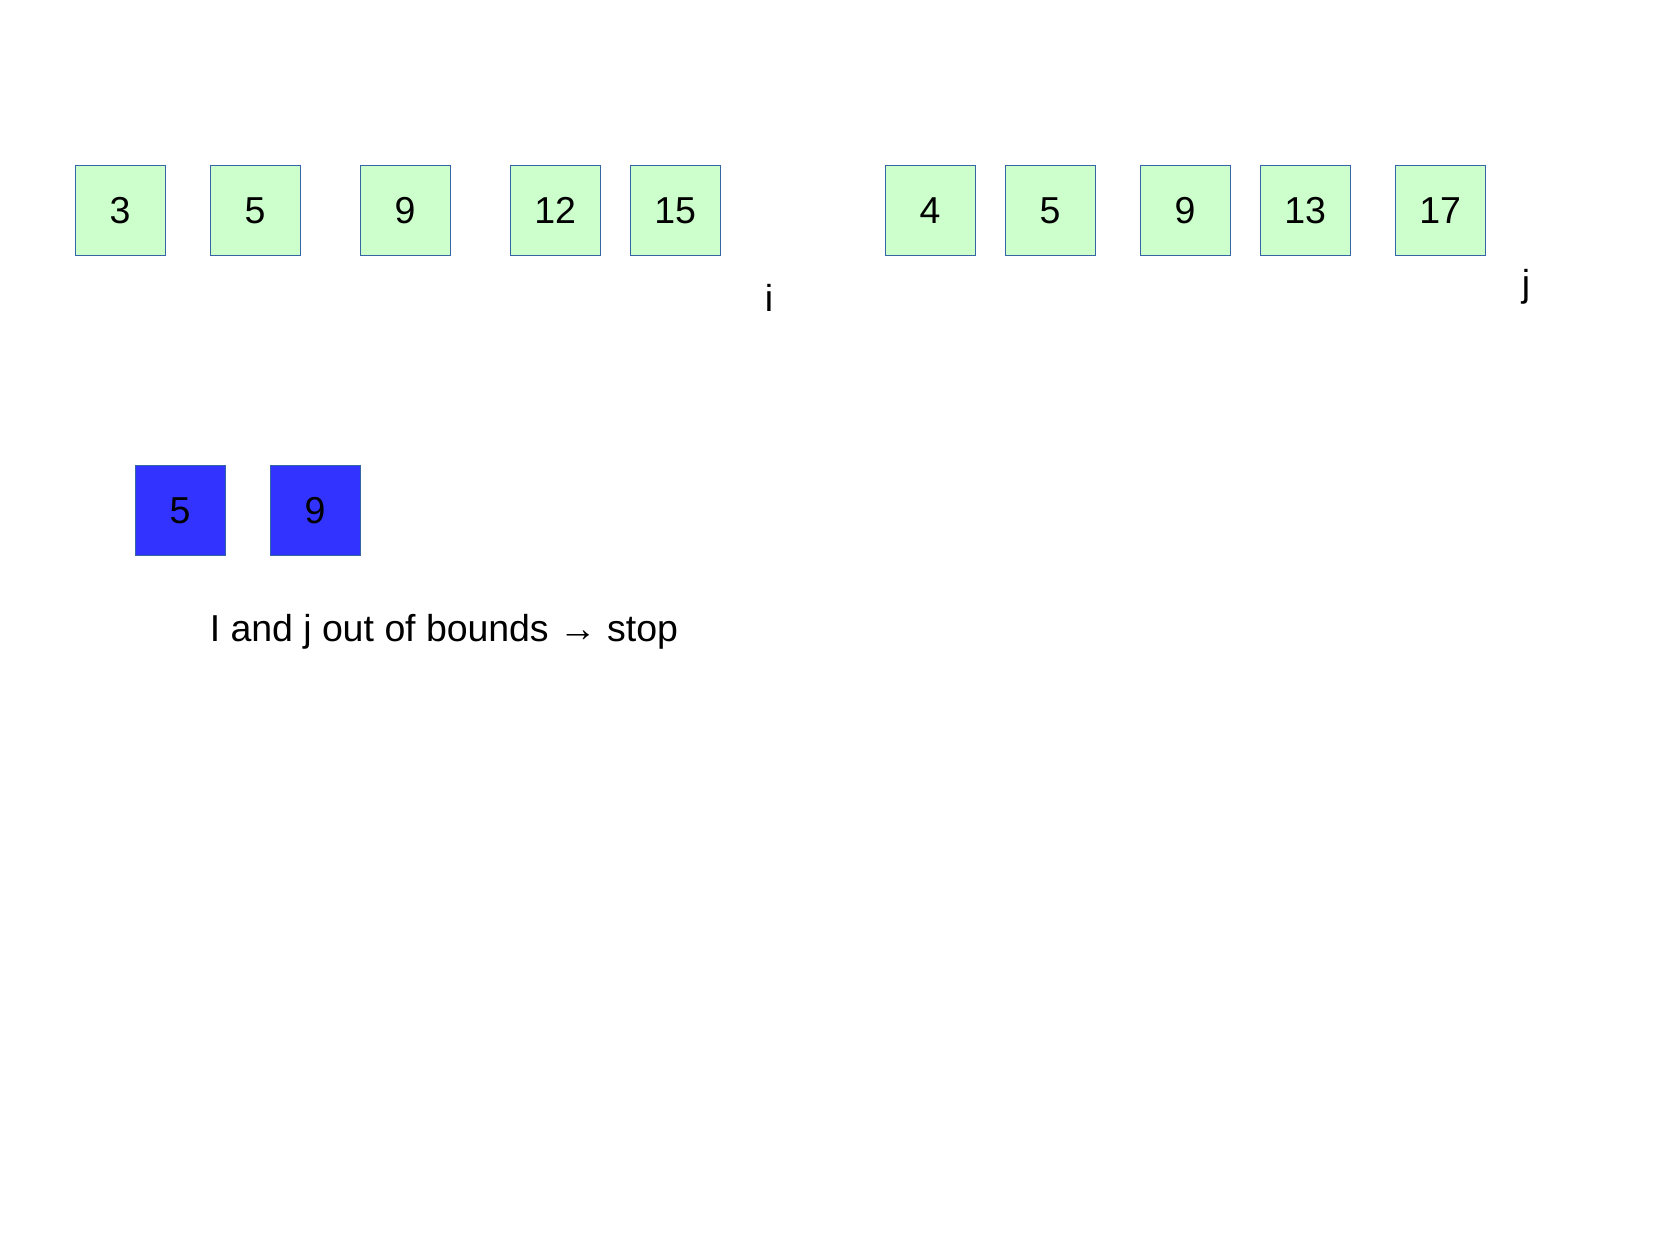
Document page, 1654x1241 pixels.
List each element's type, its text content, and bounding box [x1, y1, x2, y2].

text_box i [750, 270, 803, 327]
text_box 9 [360, 165, 451, 256]
text_box 13 [1260, 165, 1351, 256]
text_box 12 [510, 165, 601, 256]
text_box 4 [885, 165, 976, 256]
text_box I and j out of bounds → stop [195, 600, 694, 699]
text_box 17 [1395, 165, 1486, 256]
text_box j [1507, 255, 1561, 312]
text_box 15 [630, 165, 721, 256]
text_box 9 [1140, 165, 1231, 256]
text_box 9 [270, 465, 361, 556]
text_box 3 [75, 165, 166, 256]
text_box 5 [135, 465, 226, 556]
text_box 5 [1005, 165, 1096, 256]
text_box 5 [210, 165, 301, 256]
